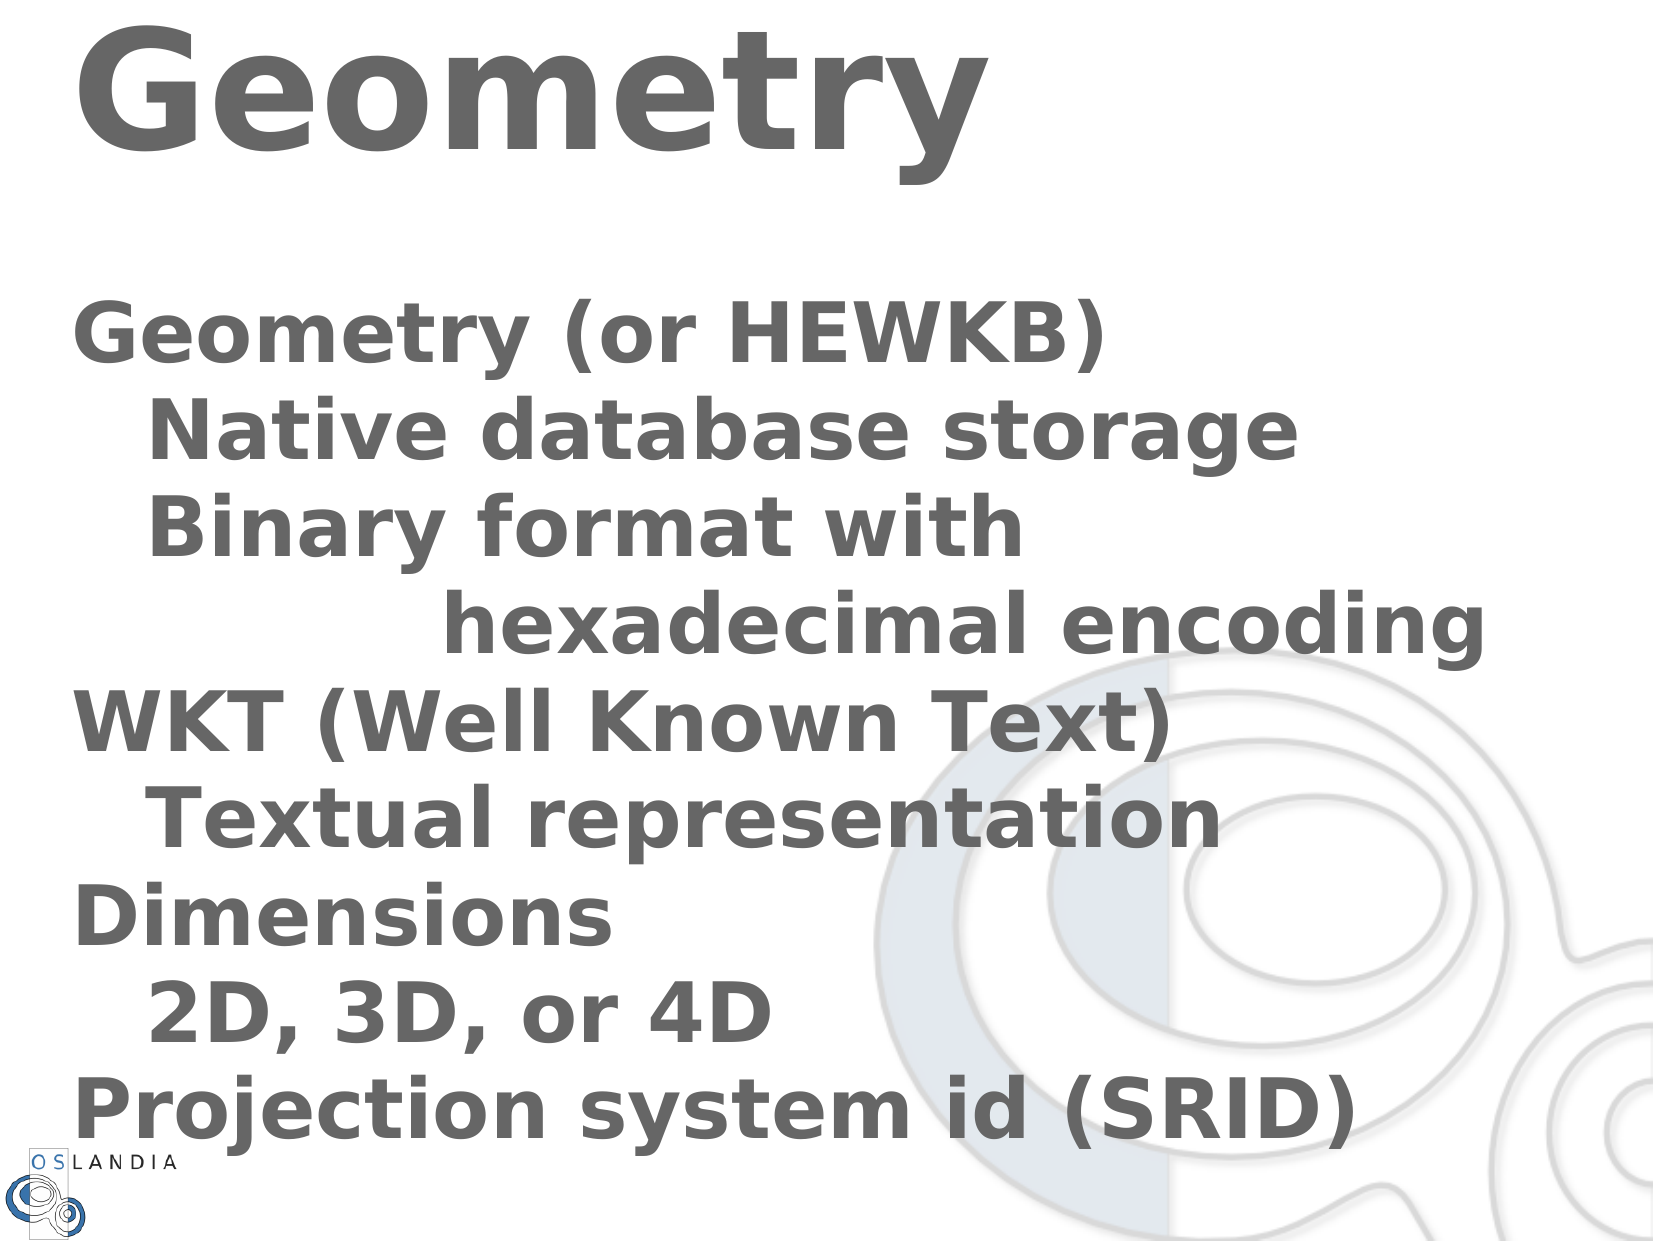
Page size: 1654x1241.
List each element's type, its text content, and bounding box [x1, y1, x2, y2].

subtitle Geometry Geometry (or HEWKB) Native database storage Binary format with hexadecimal encoding WKT (Well Known Text) Textual representation Dimensions 2D, 3D, or 4D Projection system id (SRID) [71, 0, 1560, 1159]
picture [0, 0, 1654, 1241]
